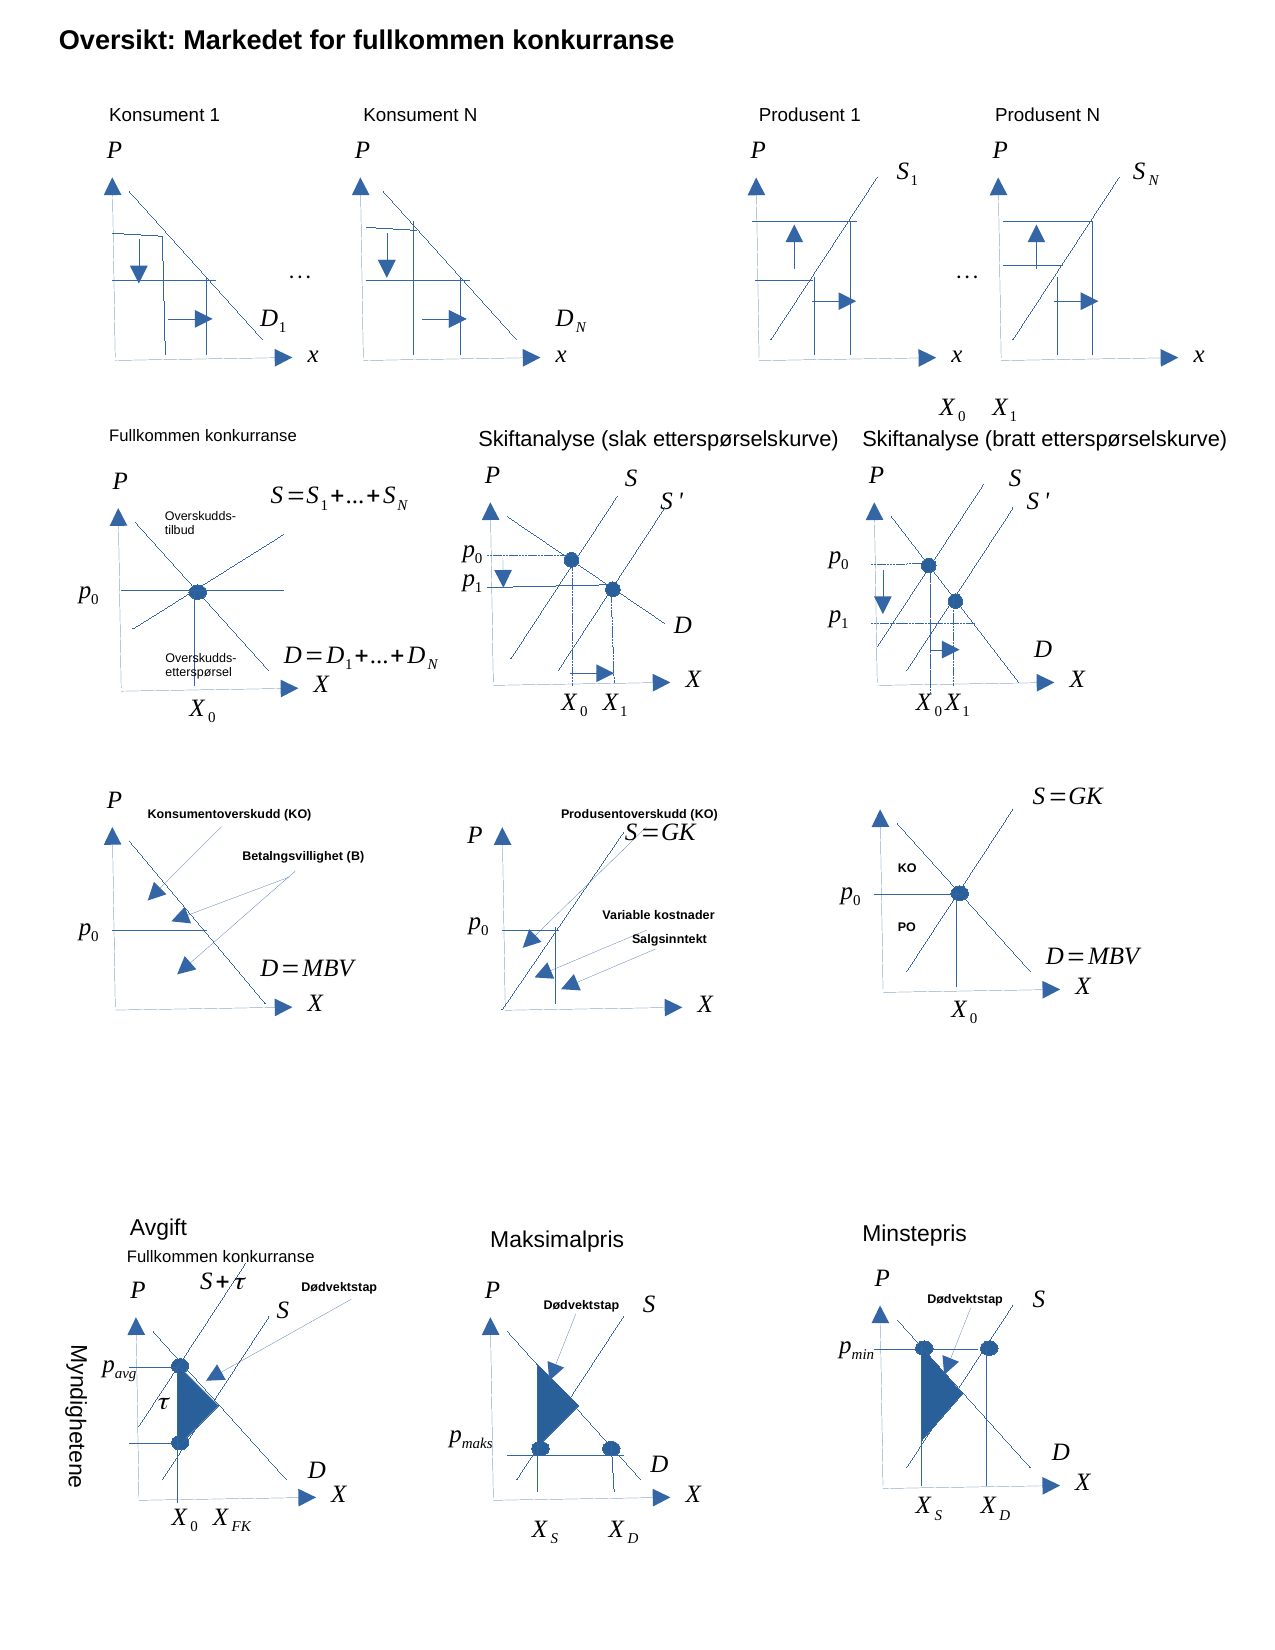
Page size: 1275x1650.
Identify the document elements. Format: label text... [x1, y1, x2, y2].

text_box Variable kostnader [587, 900, 733, 930]
chart [299, 990, 332, 1018]
chart [104, 467, 135, 496]
chart [1126, 157, 1166, 189]
text_box Produsent 1 [744, 97, 891, 134]
text_box Minstepris [847, 1213, 982, 1255]
chart [949, 275, 985, 281]
chart [148, 1395, 175, 1411]
chart [524, 1515, 565, 1547]
chart [1026, 635, 1059, 664]
chart [477, 461, 507, 490]
text_box Overskudds- etterspørsel [150, 643, 252, 687]
chart [677, 1480, 710, 1508]
chart [252, 304, 293, 337]
text_box Produsentoverskudd (KO) [546, 800, 733, 830]
chart [276, 641, 445, 699]
chart [1061, 665, 1094, 694]
chart [547, 304, 593, 337]
text_box Konsument 1 [94, 97, 241, 134]
chart [654, 487, 691, 516]
text_box Dødvektstap [528, 1290, 674, 1320]
chart [860, 461, 891, 490]
text_box [921, 558, 937, 573]
text_box [564, 552, 579, 568]
text_box [195, 591, 207, 600]
text_box Maksimalpris [475, 1219, 640, 1260]
chart [677, 665, 710, 694]
chart [99, 1350, 144, 1382]
chart [252, 954, 364, 983]
text_box Produsent N [980, 97, 1127, 134]
text_box Salgsinntekt [617, 924, 763, 954]
chart [618, 464, 646, 493]
chart [205, 1503, 259, 1536]
chart [299, 340, 326, 369]
text_box [915, 1340, 963, 1441]
chart [282, 275, 318, 281]
chart [439, 1420, 499, 1452]
chart [866, 1264, 897, 1293]
text_box Dødvektstap [286, 1272, 432, 1302]
chart [742, 136, 773, 165]
chart [618, 818, 704, 847]
chart [984, 136, 1015, 165]
text_box Dødvektstap [912, 1284, 1058, 1314]
chart [1067, 972, 1100, 1001]
chart [819, 541, 855, 573]
chart [99, 786, 129, 815]
chart [890, 157, 925, 189]
chart [1026, 783, 1111, 812]
chart [907, 688, 977, 721]
chart [1002, 464, 1057, 516]
chart [163, 1503, 204, 1536]
chart [459, 907, 495, 939]
chart [943, 995, 983, 1028]
chart [453, 535, 489, 597]
text_box Fullkommen konkurranse [94, 419, 313, 453]
text_box PO [883, 912, 1028, 942]
chart [829, 1331, 881, 1363]
chart [1044, 1438, 1077, 1467]
chart [1185, 340, 1212, 369]
chart [642, 1450, 676, 1479]
text_box [189, 584, 207, 590]
text_box Skiftanalyse (bratt etterspørselskurve) [847, 419, 1244, 459]
chart [1038, 942, 1149, 971]
text_box [531, 1364, 579, 1455]
text_box KO [883, 853, 1028, 883]
text_box [948, 593, 963, 609]
text_box Fullkommen konkurranse [112, 1240, 330, 1274]
chart [193, 1267, 252, 1296]
text_box [188, 591, 194, 599]
chart [264, 482, 415, 514]
chart [270, 1297, 297, 1325]
text_box Konsument N [348, 97, 495, 134]
chart [347, 136, 377, 165]
text_box [605, 581, 621, 597]
chart [689, 990, 722, 1018]
chart [459, 822, 489, 850]
text_box Myndighetene [56, 1329, 100, 1511]
chart [984, 393, 1024, 419]
text_box [980, 1340, 999, 1356]
text_box [950, 885, 969, 901]
text_box [171, 1358, 219, 1450]
chart [931, 393, 972, 419]
text_box Betalngsvillighet (B) [227, 841, 380, 871]
text_box Konsumentoverskudd (KO) [132, 800, 327, 830]
chart [98, 136, 129, 165]
text_box [602, 1441, 621, 1456]
chart [907, 1491, 949, 1524]
chart [831, 877, 867, 910]
chart [547, 340, 574, 369]
text_box Skiftanalyse (slak etterspørselskurve) [463, 419, 847, 459]
text_box Overskudds- tilbud [150, 501, 251, 545]
chart [69, 913, 105, 945]
chart [819, 600, 855, 632]
chart [666, 611, 699, 640]
chart [943, 340, 970, 369]
chart [553, 688, 594, 721]
chart [477, 1276, 507, 1305]
chart [181, 694, 222, 726]
text_box Oversikt: Markedet for fullkommen konkurranse [44, 17, 689, 75]
chart [122, 1276, 152, 1305]
chart [600, 1515, 645, 1547]
chart [972, 1491, 1017, 1524]
chart [1067, 1468, 1100, 1497]
text_box Avgift [115, 1207, 203, 1240]
chart [69, 576, 105, 608]
chart [595, 688, 635, 721]
chart [300, 1456, 355, 1508]
